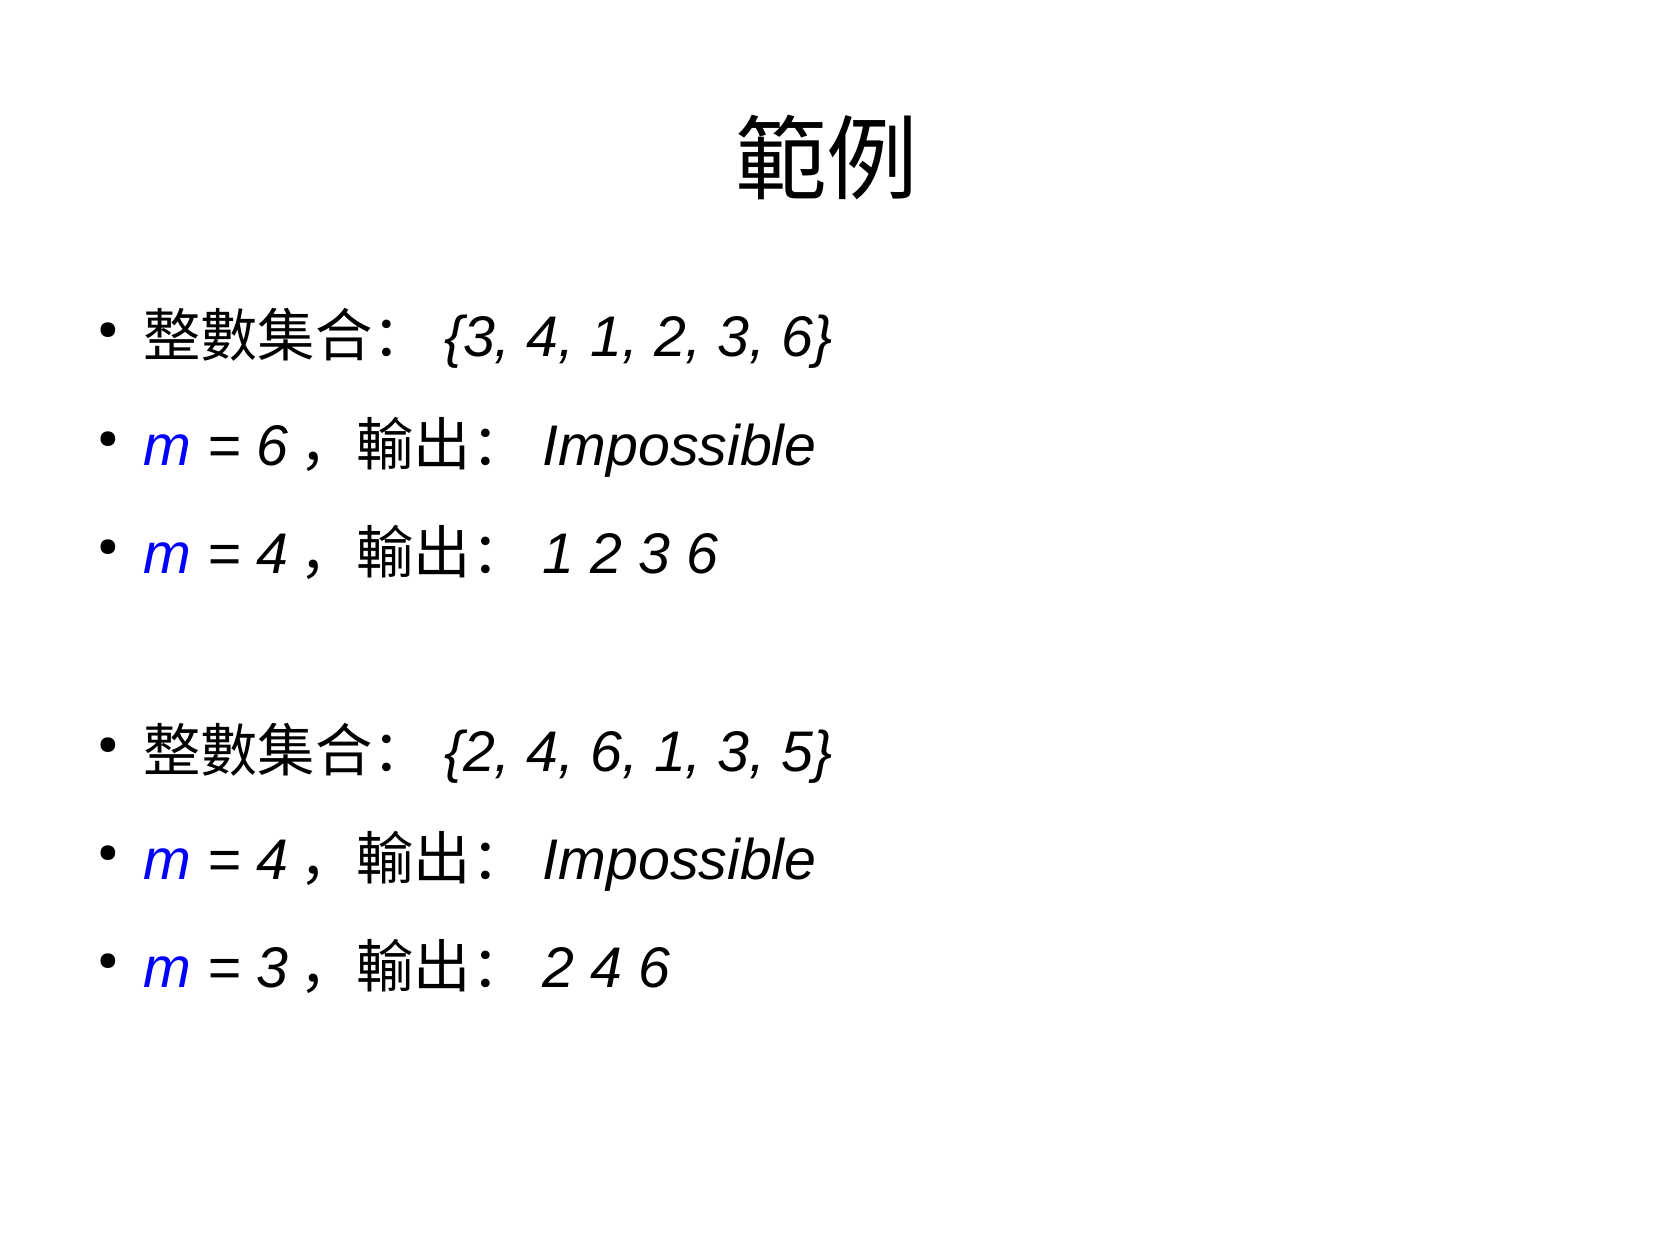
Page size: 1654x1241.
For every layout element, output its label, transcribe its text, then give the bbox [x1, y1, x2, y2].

title 範例 [82, 49, 1571, 257]
list 整數集合：{3, 4, 1, 2, 3, 6} m = 6，輸出：Impossible m = 4，輸出：1 2 3 6 整數集合：{2, 4, 6, 1, 3, 5} m = 4，輸出：Impossible m = 3，輸出：2 4 6 [82, 290, 1571, 1010]
